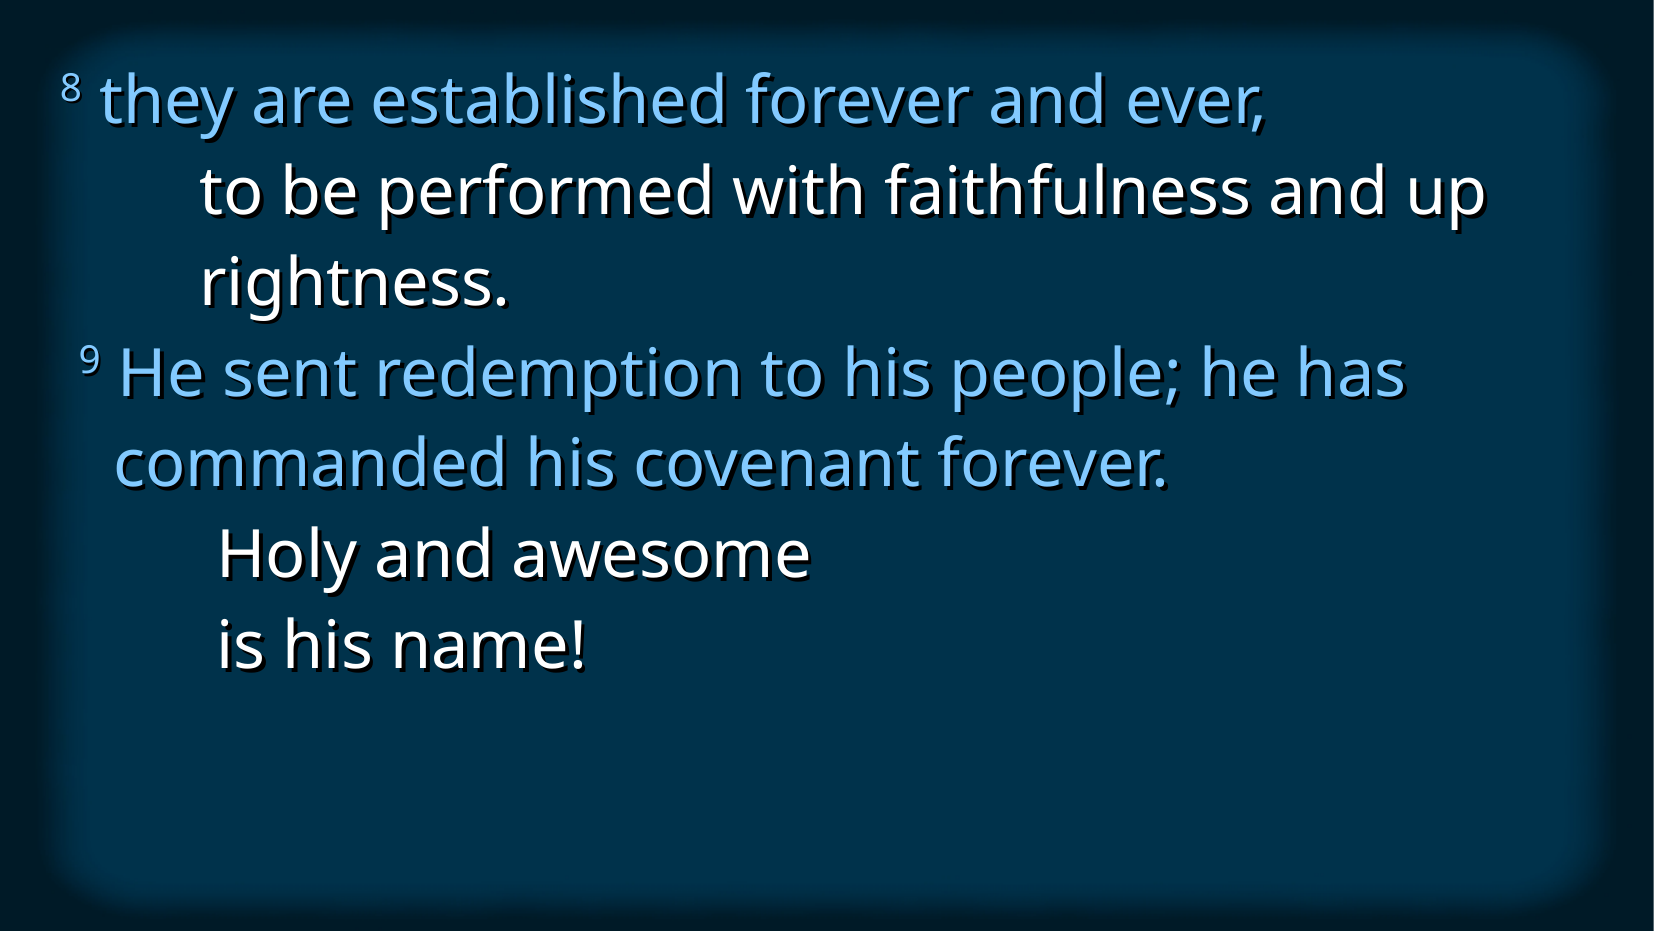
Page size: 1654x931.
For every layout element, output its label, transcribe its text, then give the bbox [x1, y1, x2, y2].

picture [0, 0, 1654, 931]
text_box 8 they are established forever and ever, to be performed with faithfulness and up rightness. 9 He sent redemption to his people; he has commanded his covenant forever. Holy and awesome is his name! [45, 45, 1606, 706]
